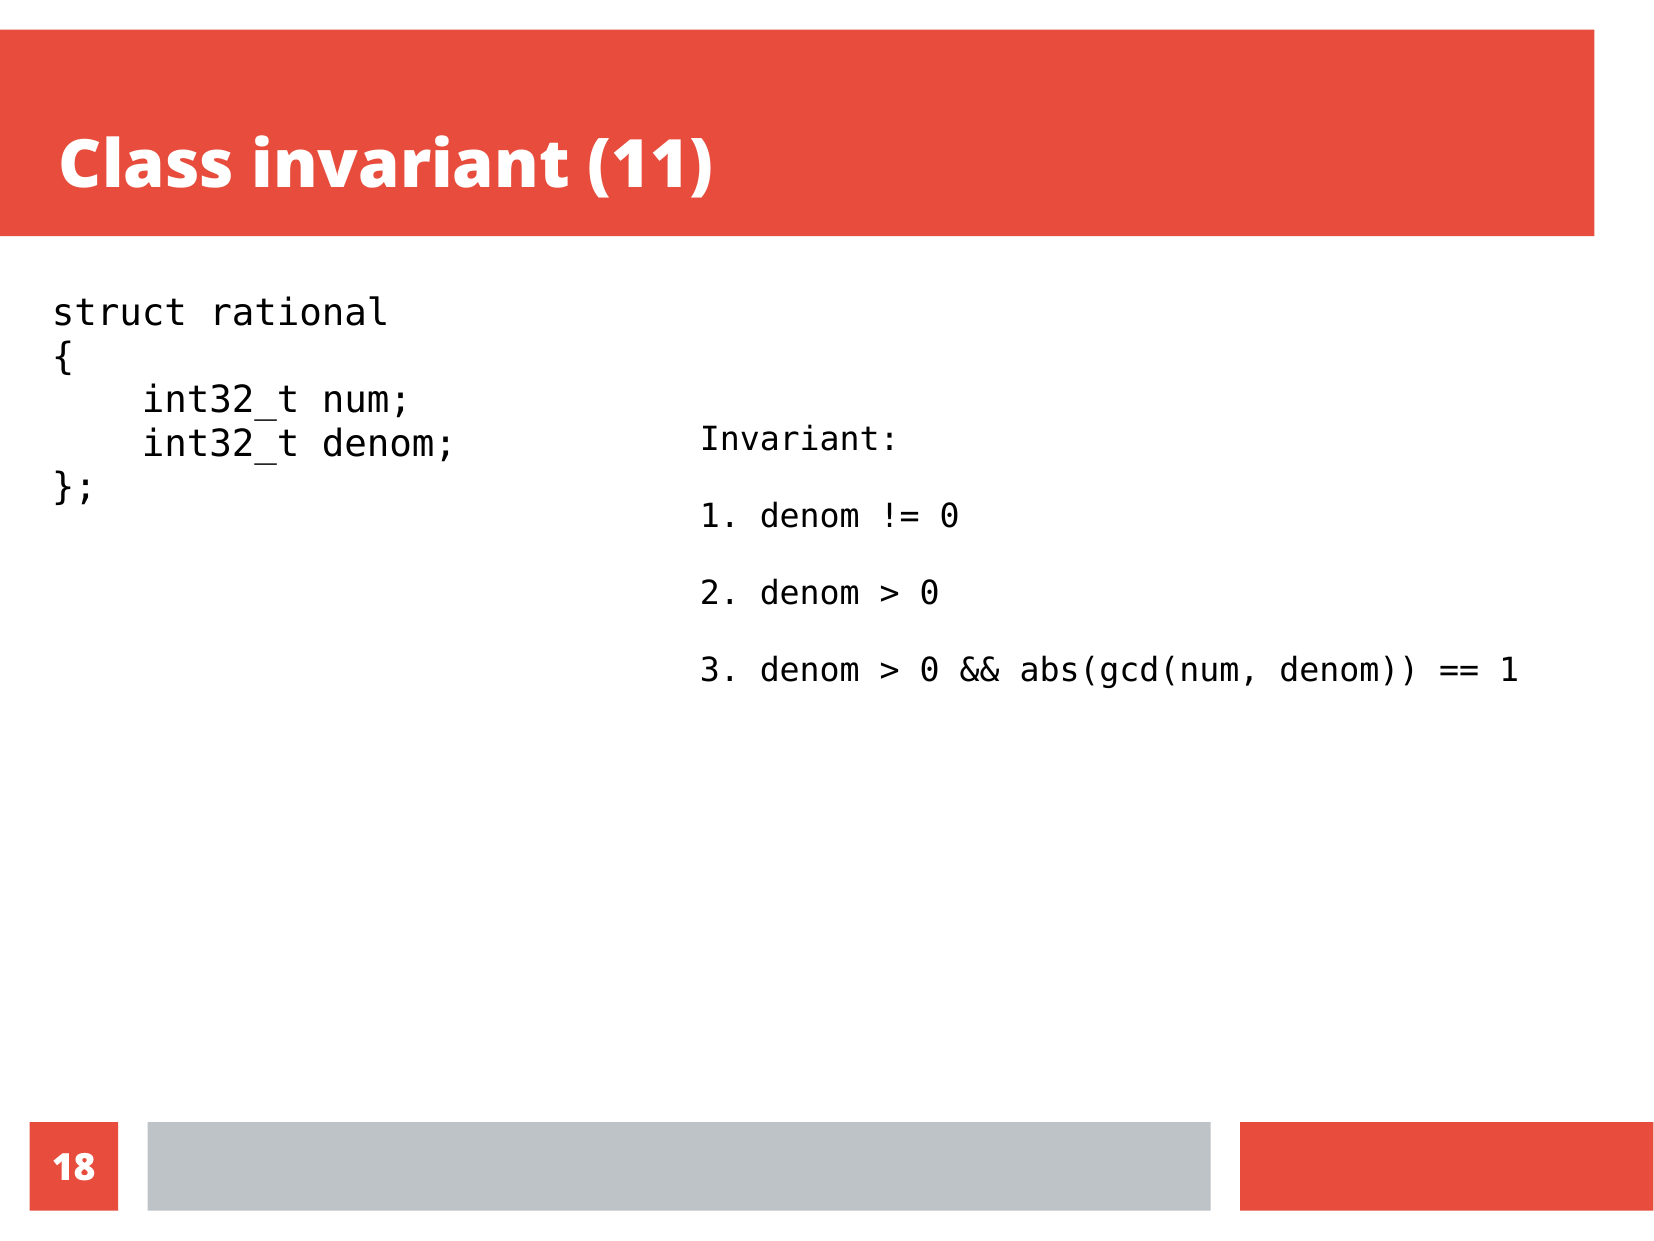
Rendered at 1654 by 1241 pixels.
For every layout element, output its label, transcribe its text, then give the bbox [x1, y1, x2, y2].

text_box struct rational { int32_t num; int32_t denom; }; [37, 283, 674, 969]
title Class invariant (11) [59, 59, 1595, 207]
text_box Invariant: 1. denom != 0 2. denom > 0 3. denom > 0 && abs(gcd(num, denom)) == 1 [685, 412, 1642, 890]
